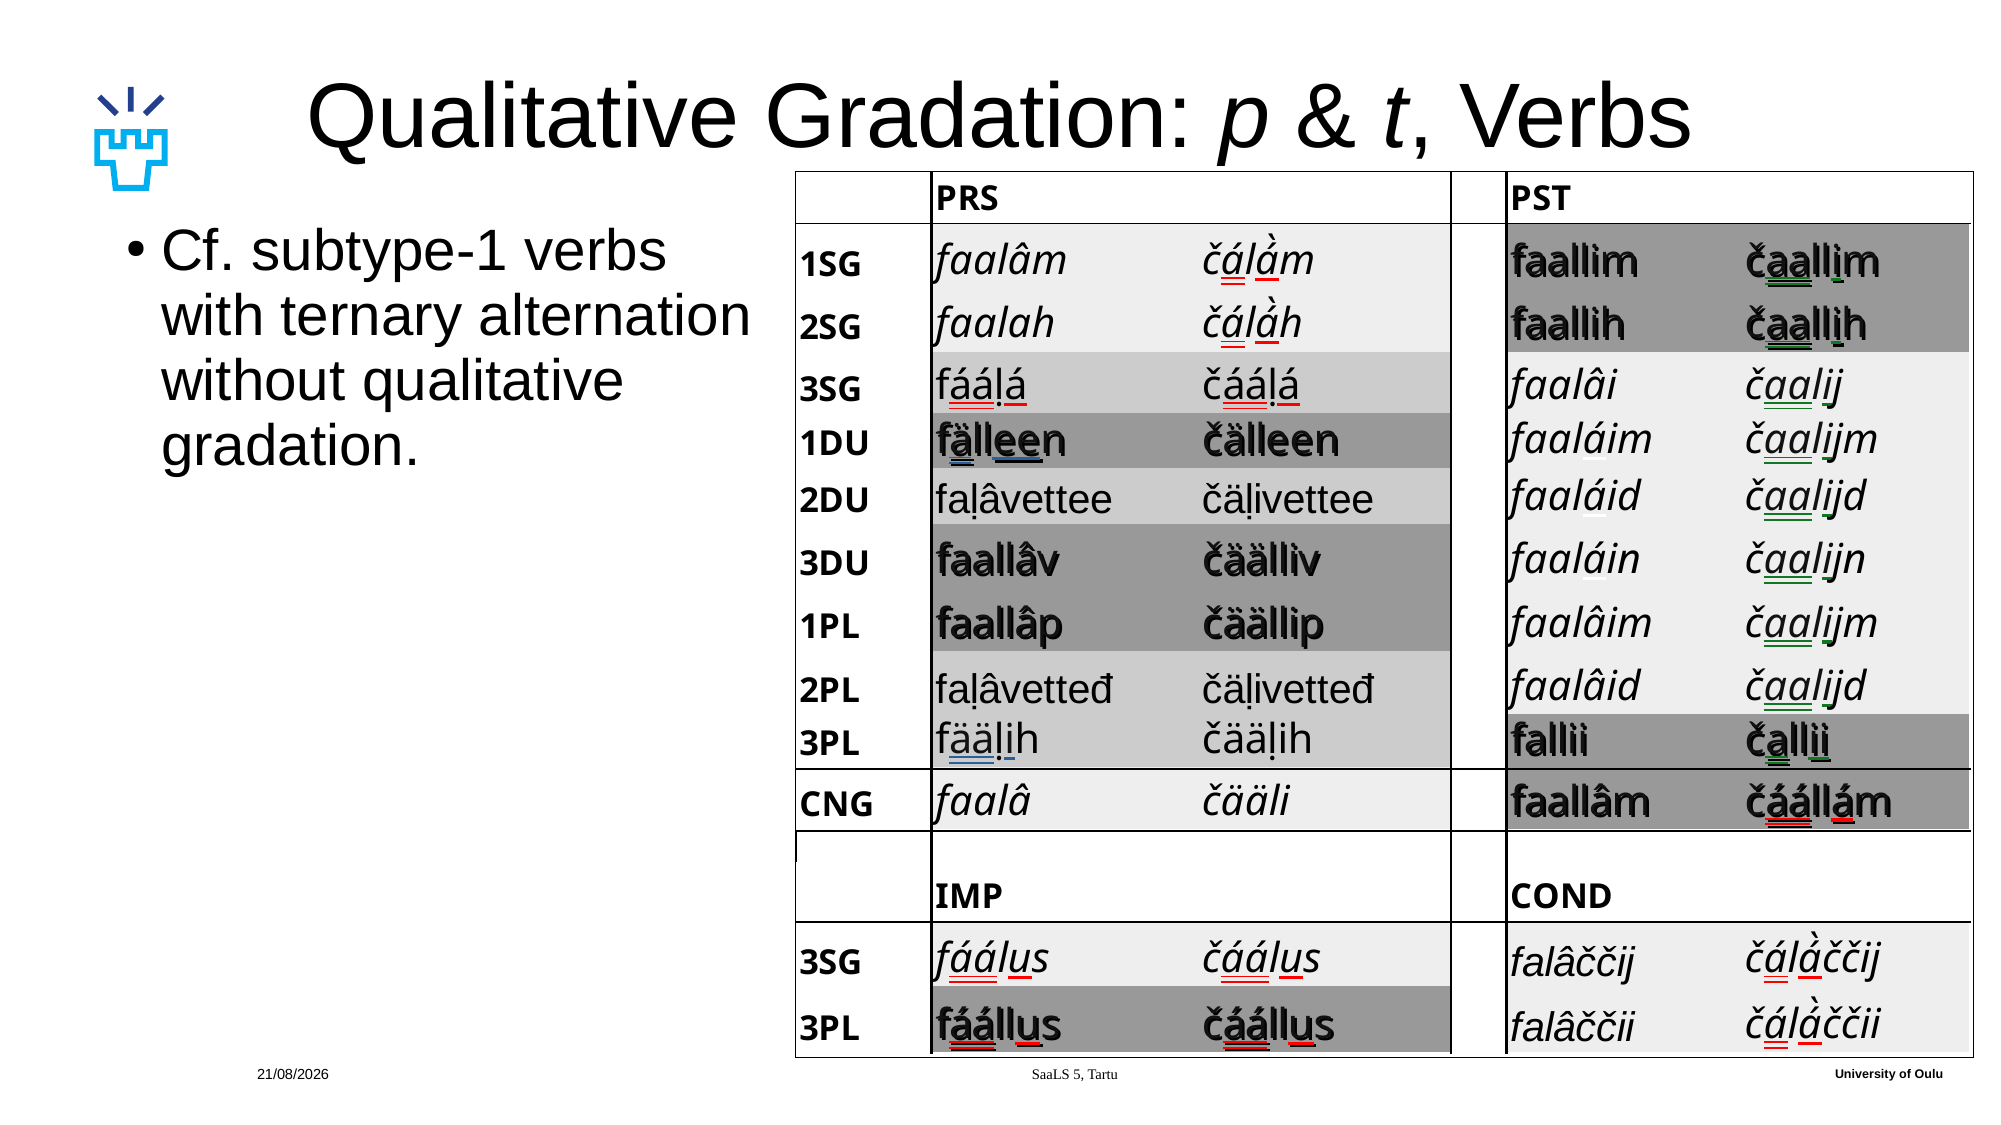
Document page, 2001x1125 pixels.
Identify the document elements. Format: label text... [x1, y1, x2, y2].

chart [795, 171, 1974, 1058]
list Cf. subtype-1 verbs with ternary alternation without qualitative gradation. [125, 217, 773, 950]
title Qualitative Gradation: p & t, Verbs [261, 14, 1740, 217]
